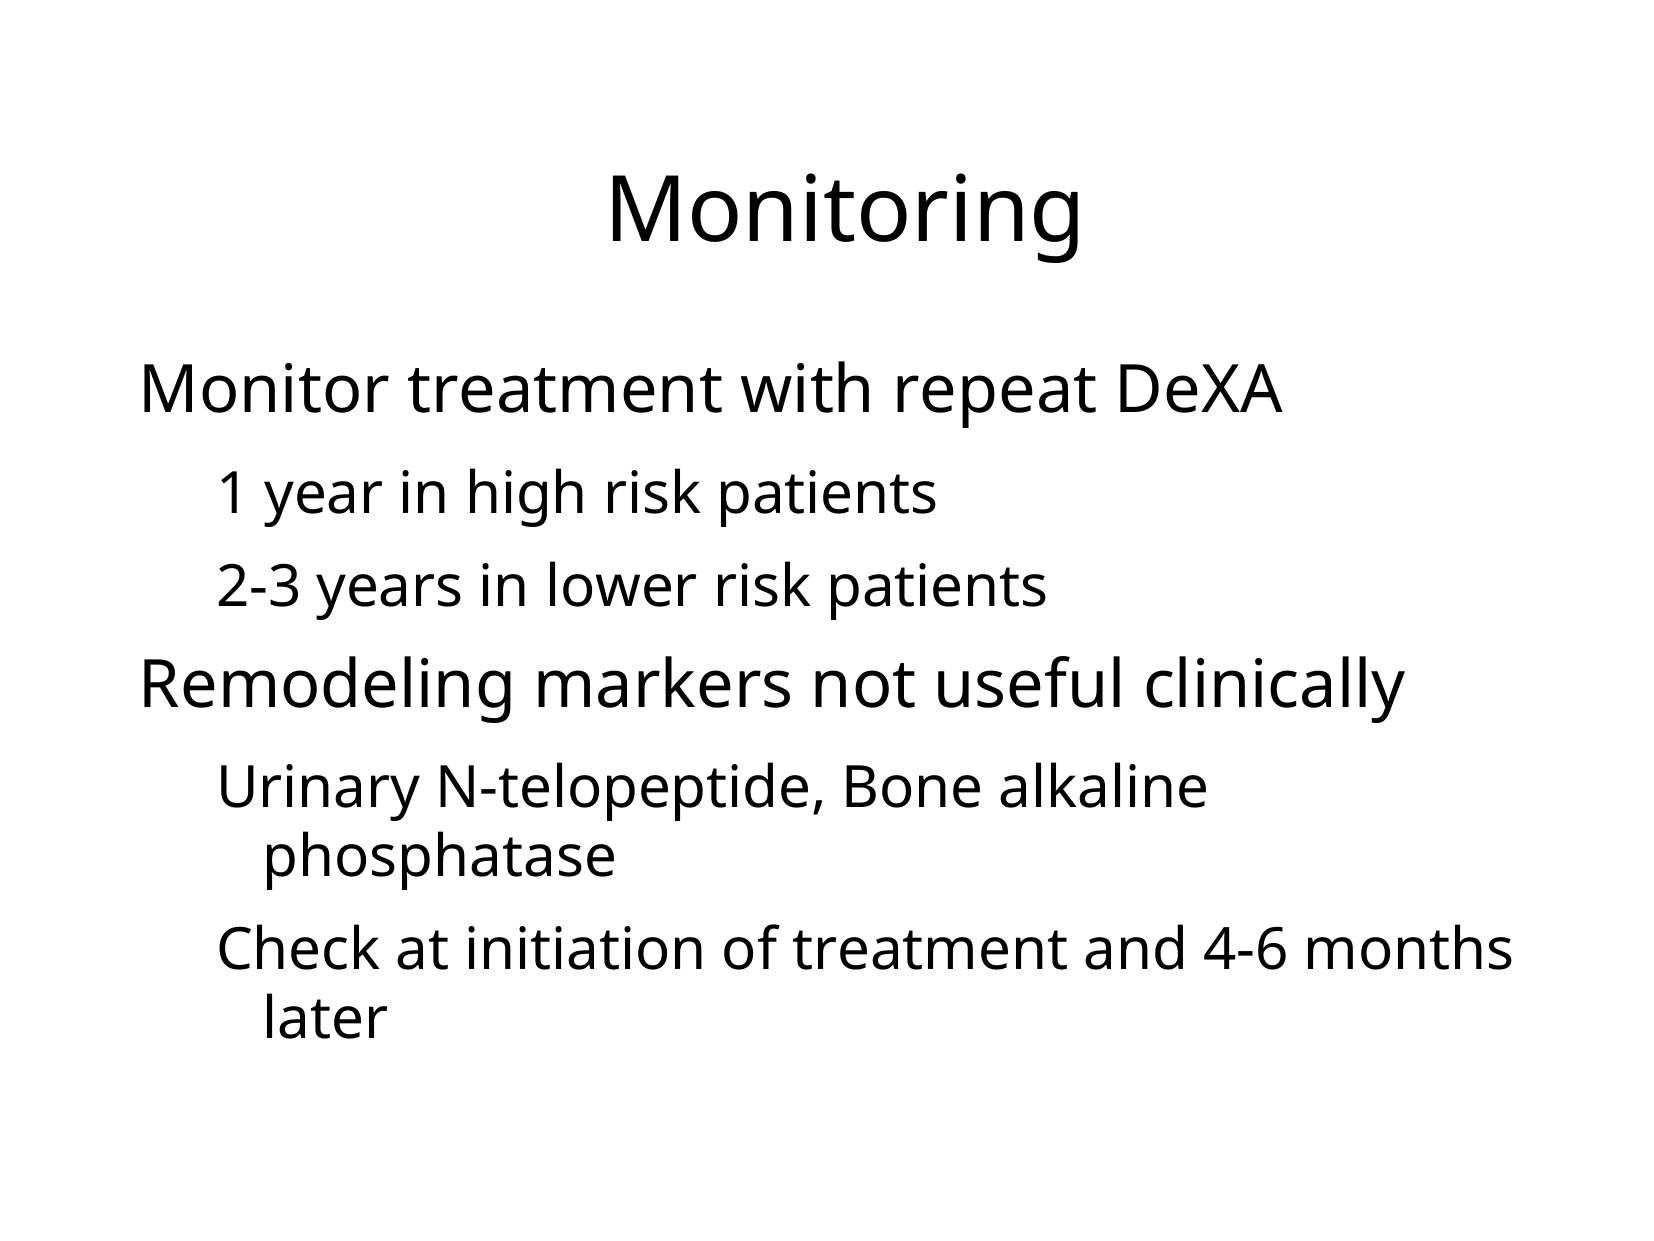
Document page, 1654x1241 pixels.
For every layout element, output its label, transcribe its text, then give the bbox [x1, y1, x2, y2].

list Monitor treatment with repeat DeXA 1 year in high risk patients 2-3 years in lower risk patients Remodeling markers not useful clinically Urinary N-telopeptide, Bone alkaline phosphatase Check at initiation of treatment and 4-6 months later [121, 344, 1534, 1042]
title Monitoring [121, 153, 1534, 261]
